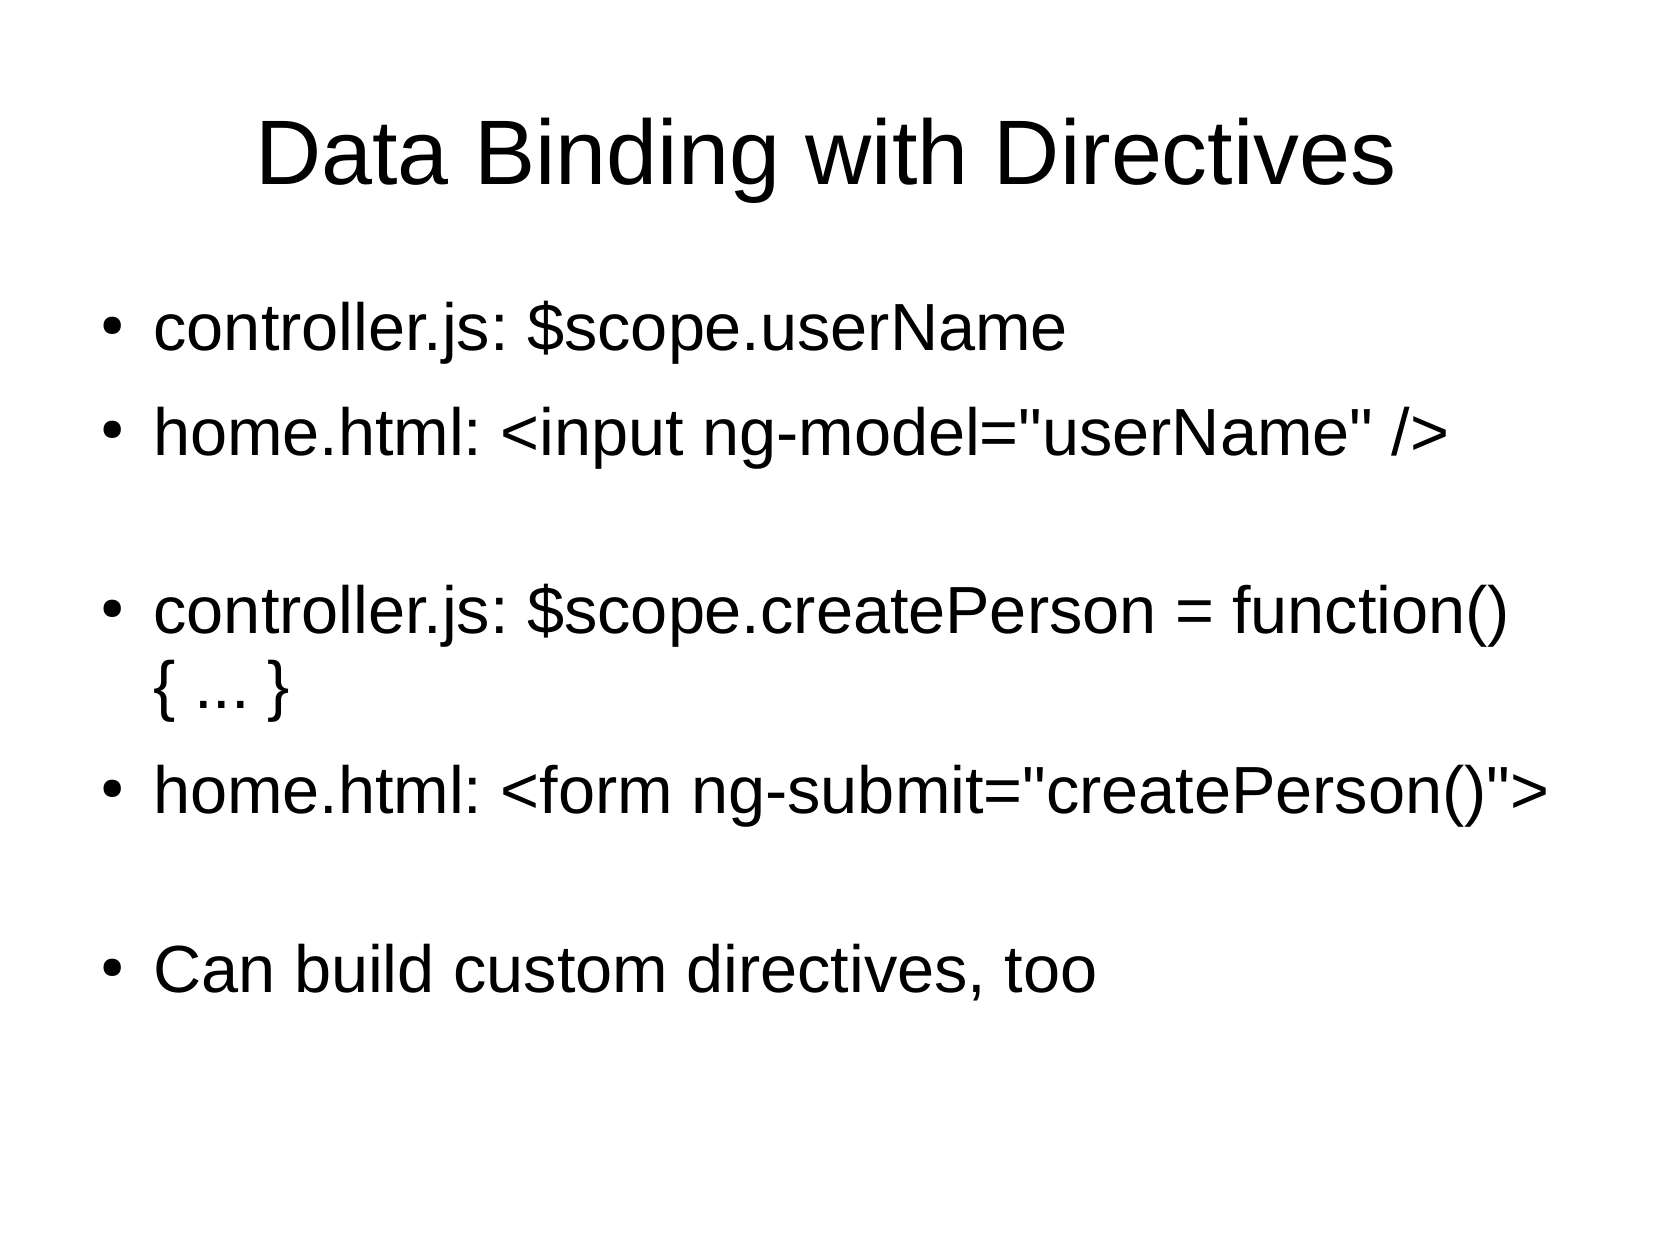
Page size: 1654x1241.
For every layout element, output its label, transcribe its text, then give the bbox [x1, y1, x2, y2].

title Data Binding with Directives [82, 49, 1571, 257]
list controller.js: $scope.userName home.html: <input ng-model="userName" /> controller.js: $scope.createPerson = function() { ... } home.html: <form ng-submit="createPerson()"> Can build custom directives, too [82, 290, 1571, 1010]
